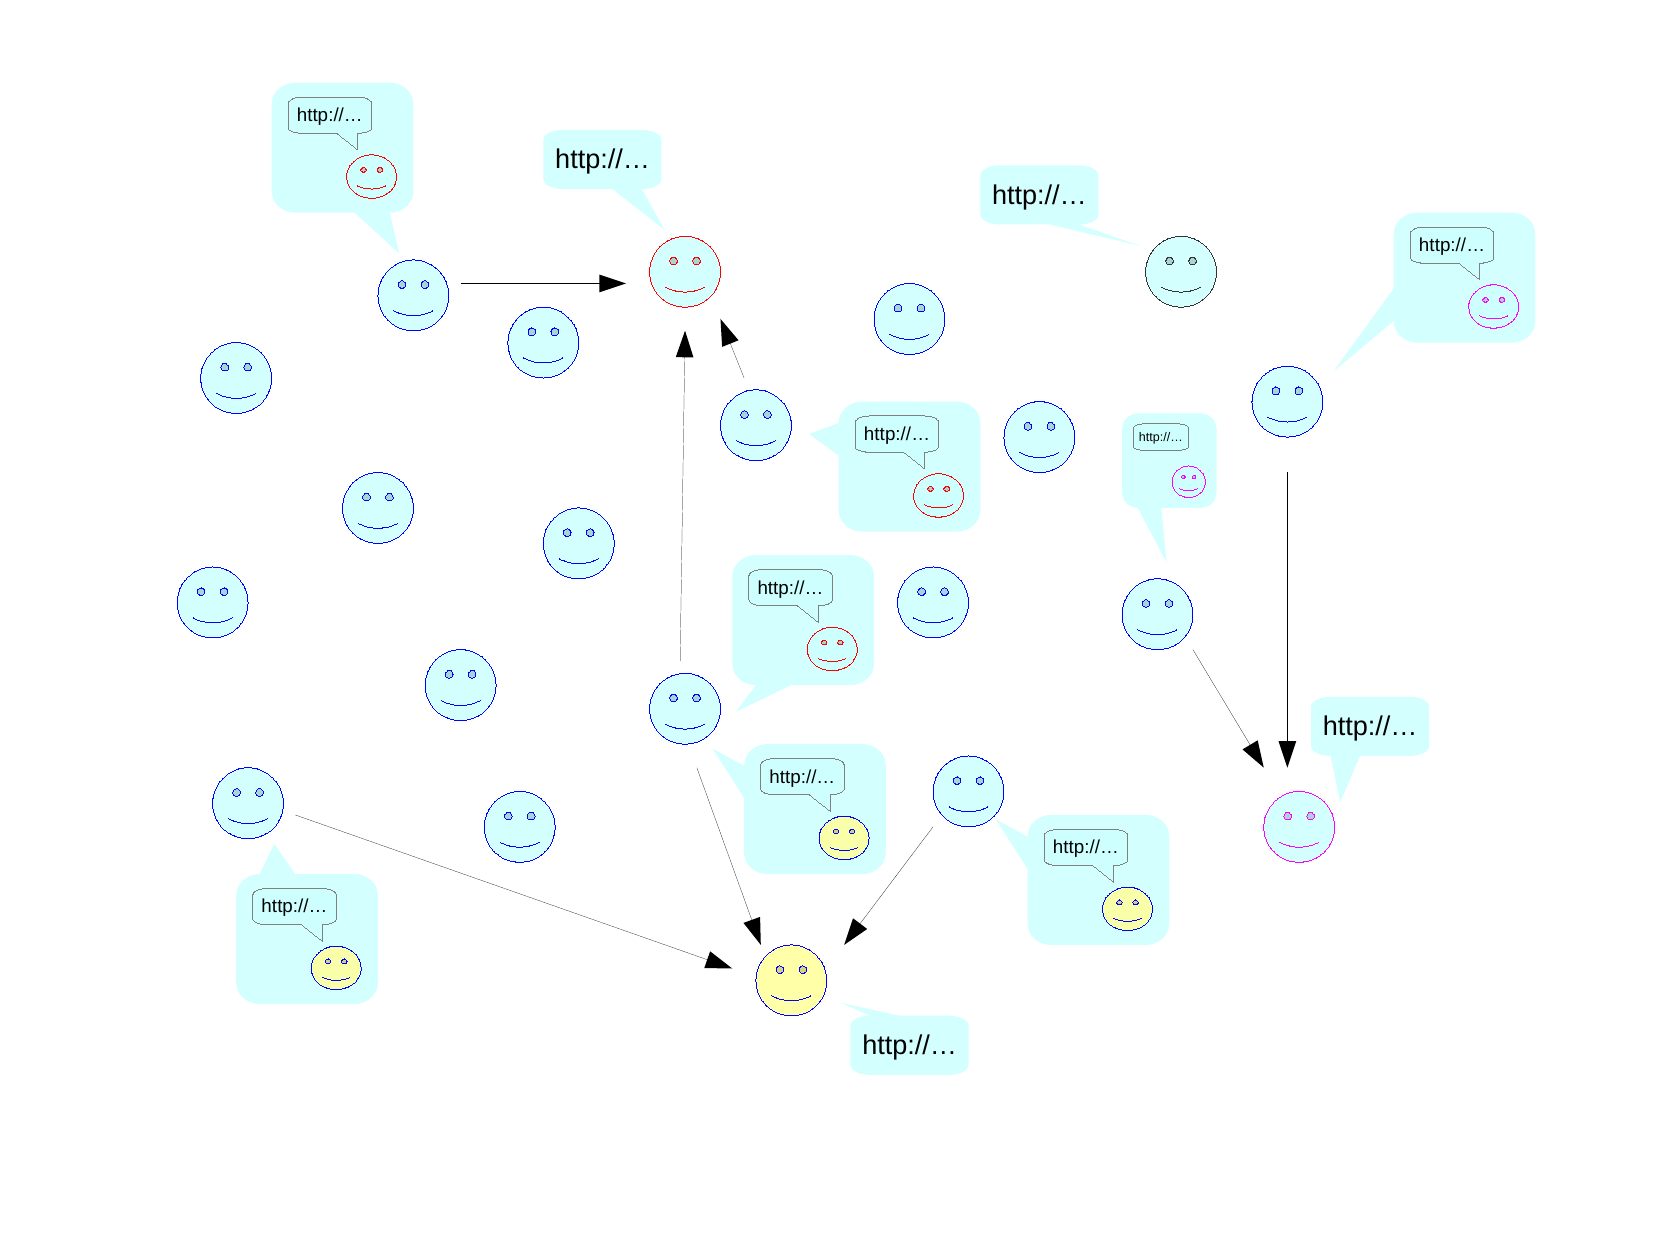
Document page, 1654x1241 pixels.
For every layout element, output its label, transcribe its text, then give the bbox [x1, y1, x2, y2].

text_box [177, 566, 249, 638]
text_box [342, 472, 414, 544]
text_box http://… [543, 129, 665, 231]
text_box [720, 389, 792, 461]
text_box [507, 307, 579, 379]
text_box http://… [855, 415, 939, 469]
text_box [649, 236, 721, 308]
text_box [212, 767, 284, 839]
text_box [995, 814, 1170, 945]
text_box [1263, 791, 1335, 863]
text_box [649, 673, 721, 745]
text_box http://… [1044, 829, 1128, 883]
text_box [425, 649, 497, 721]
text_box [933, 755, 1004, 827]
text_box [732, 555, 875, 712]
text_box http://… [748, 569, 833, 623]
text_box http://… [288, 97, 372, 150]
text_box http://… [760, 758, 845, 812]
text_box http://… [1311, 696, 1430, 803]
text_box http://… [1133, 423, 1189, 451]
text_box [236, 843, 379, 1004]
text_box [712, 744, 886, 875]
text_box http://… [252, 888, 337, 942]
text_box [897, 566, 969, 638]
text_box [1122, 578, 1193, 650]
text_box http://… [980, 165, 1141, 246]
text_box [809, 401, 981, 532]
text_box http://… [840, 1002, 969, 1075]
text_box [1003, 401, 1075, 473]
text_box [874, 283, 945, 355]
text_box [271, 82, 414, 254]
text_box http://… [1410, 227, 1494, 280]
text_box [1122, 413, 1217, 563]
text_box [1251, 366, 1323, 438]
text_box [377, 259, 449, 331]
text_box [484, 791, 556, 863]
text_box [1145, 236, 1217, 308]
text_box [755, 944, 827, 1016]
text_box [1333, 212, 1536, 372]
text_box [543, 507, 615, 579]
text_box [200, 342, 272, 414]
